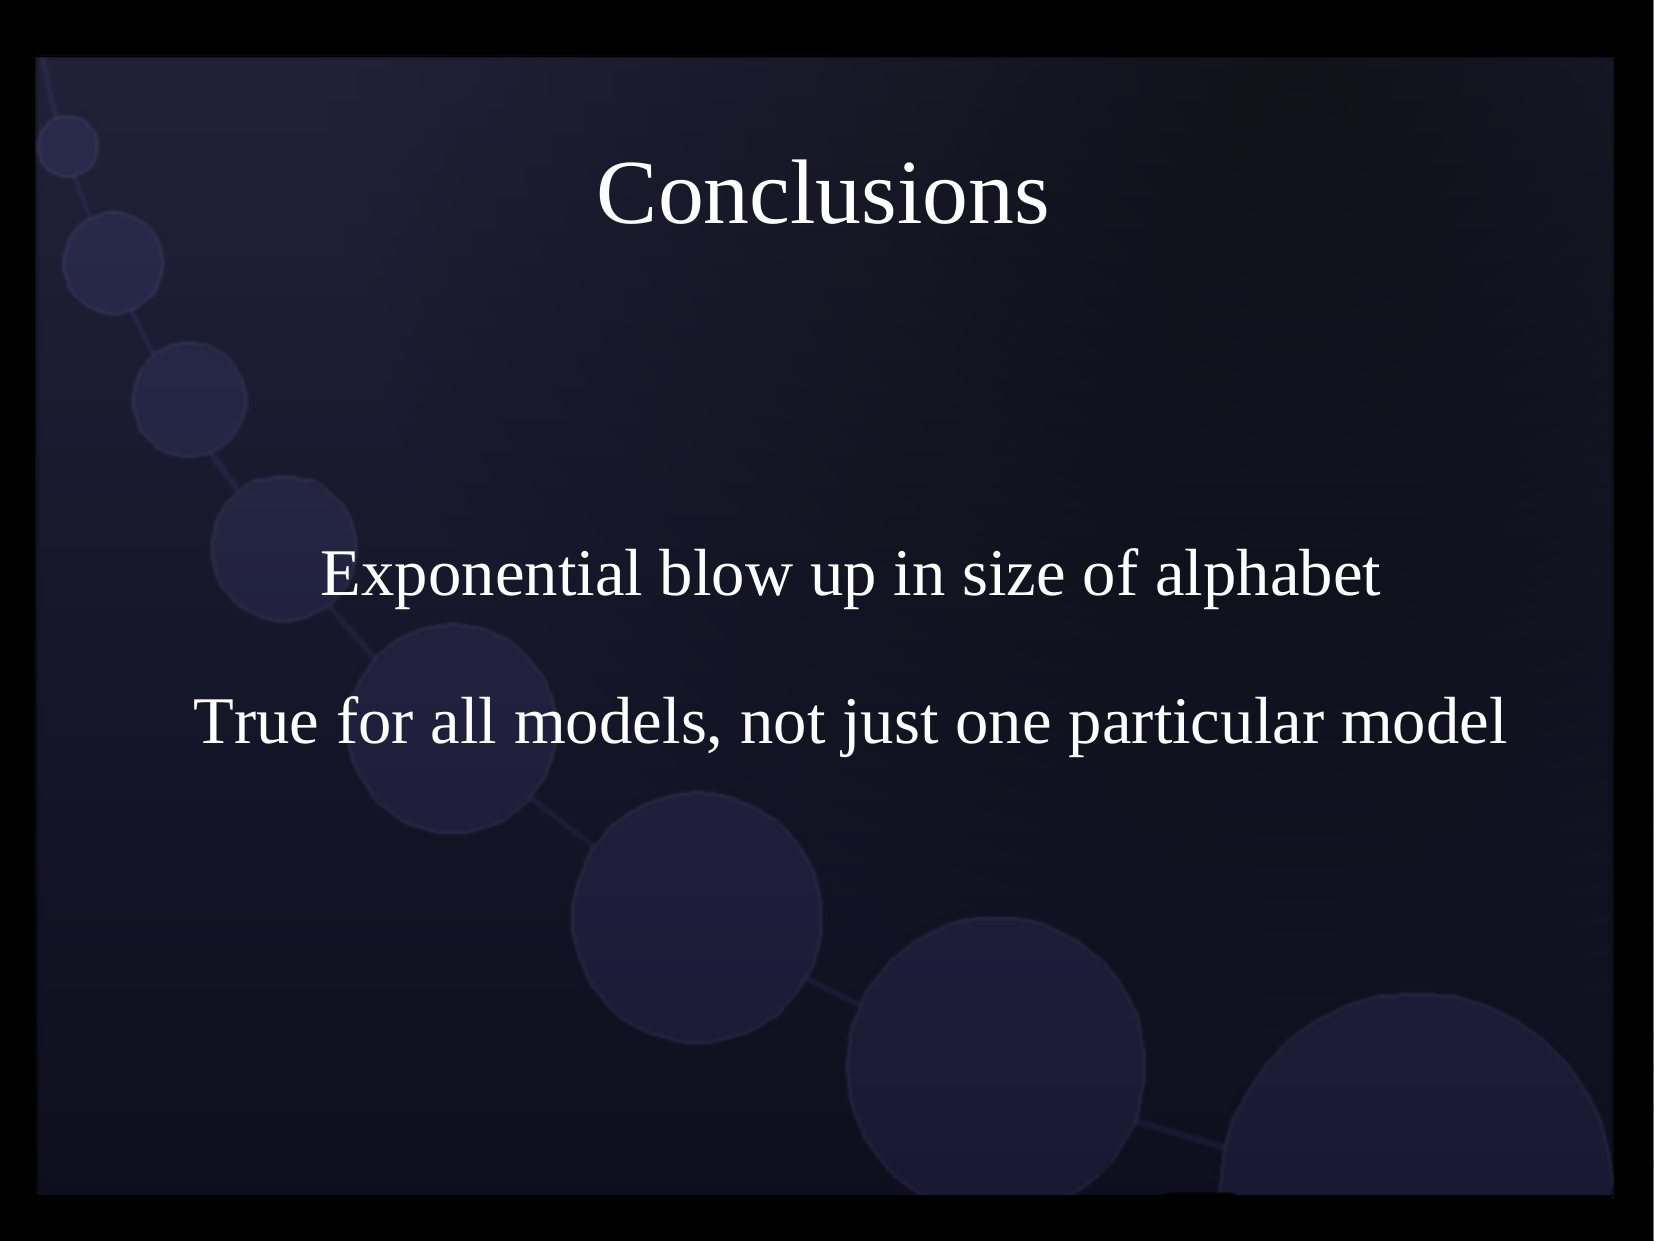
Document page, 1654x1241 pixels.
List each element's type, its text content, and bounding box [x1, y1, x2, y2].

subtitle Exponential blow up in size of alphabet True for all models, not just one particular model [128, 330, 1541, 1112]
title Conclusions [118, 88, 1531, 296]
picture [0, 0, 1654, 1241]
